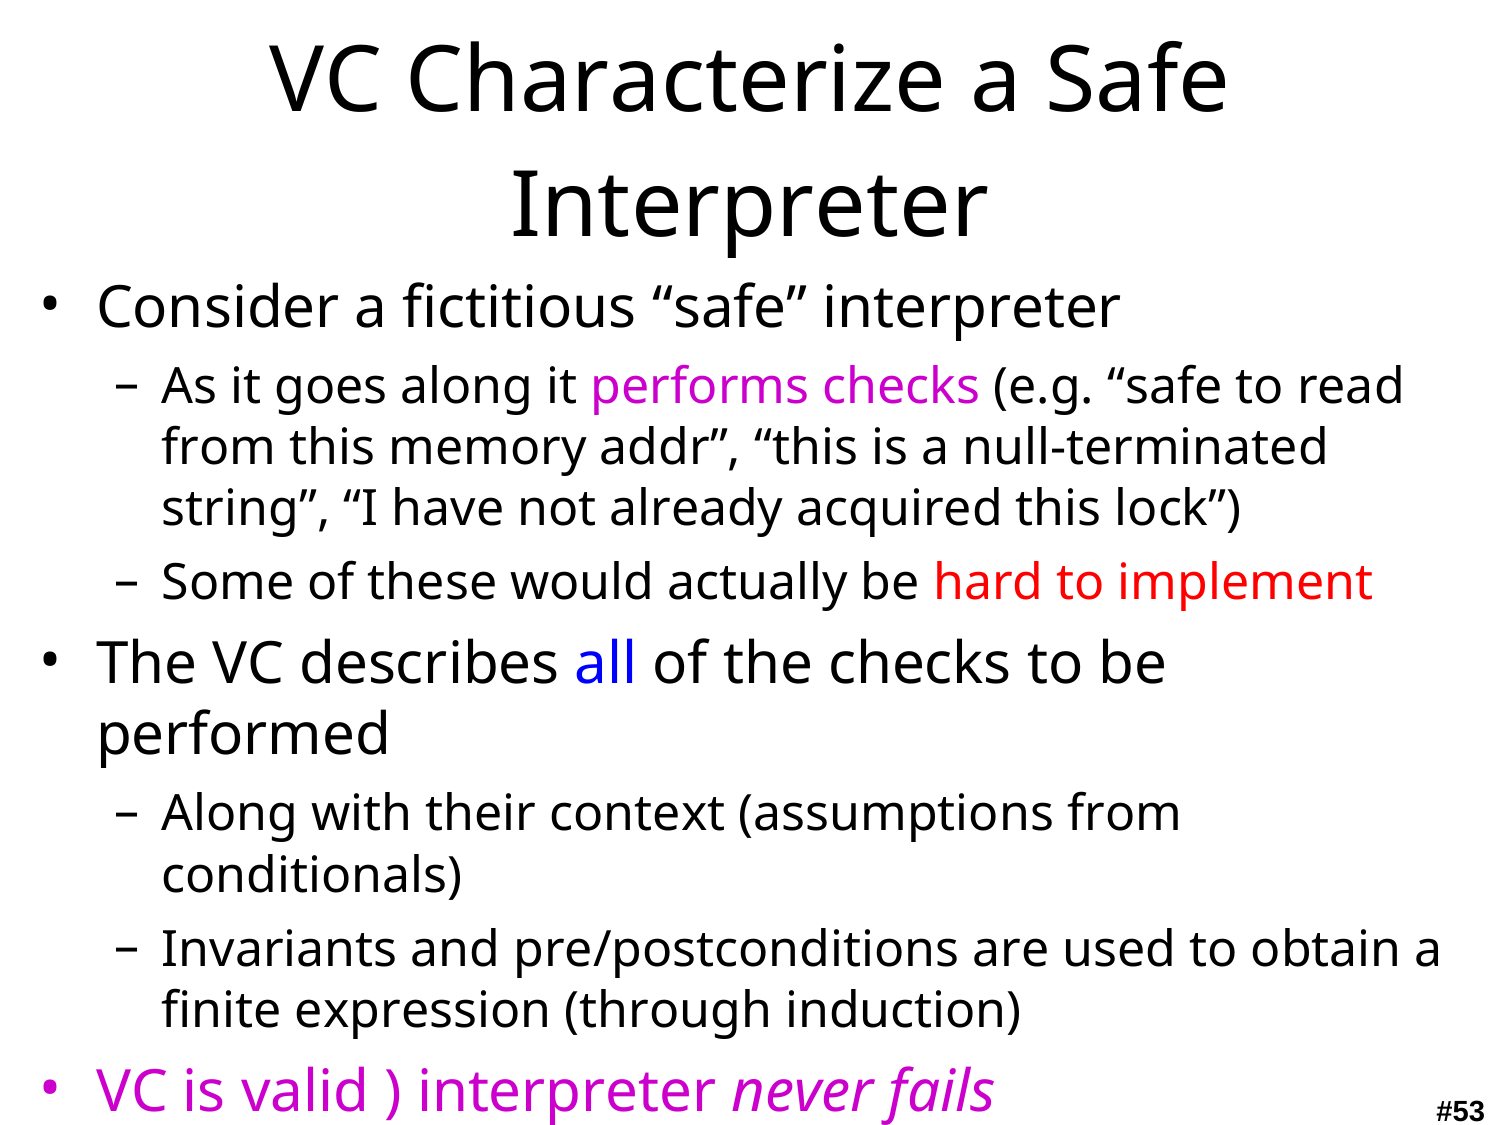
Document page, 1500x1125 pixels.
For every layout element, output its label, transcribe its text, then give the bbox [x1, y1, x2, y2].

list Consider a fictitious “safe” interpreter As it goes along it performs checks (e.g. “safe to read from this memory addr”, “this is a null-terminated string”, “I have not already acquired this lock”) Some of these would actually be hard to implement The VC describes all of the checks to be performed Along with their context (assumptions from conditionals) Invariants and pre/postconditions are used to obtain a finite expression (through induction) VC is valid ) interpreter never fails We enforce same level of “correctness” But better (static + more powerful checks) [24, 262, 1476, 1101]
title VC Characterize a Safe Interpreter [24, 24, 1476, 254]
